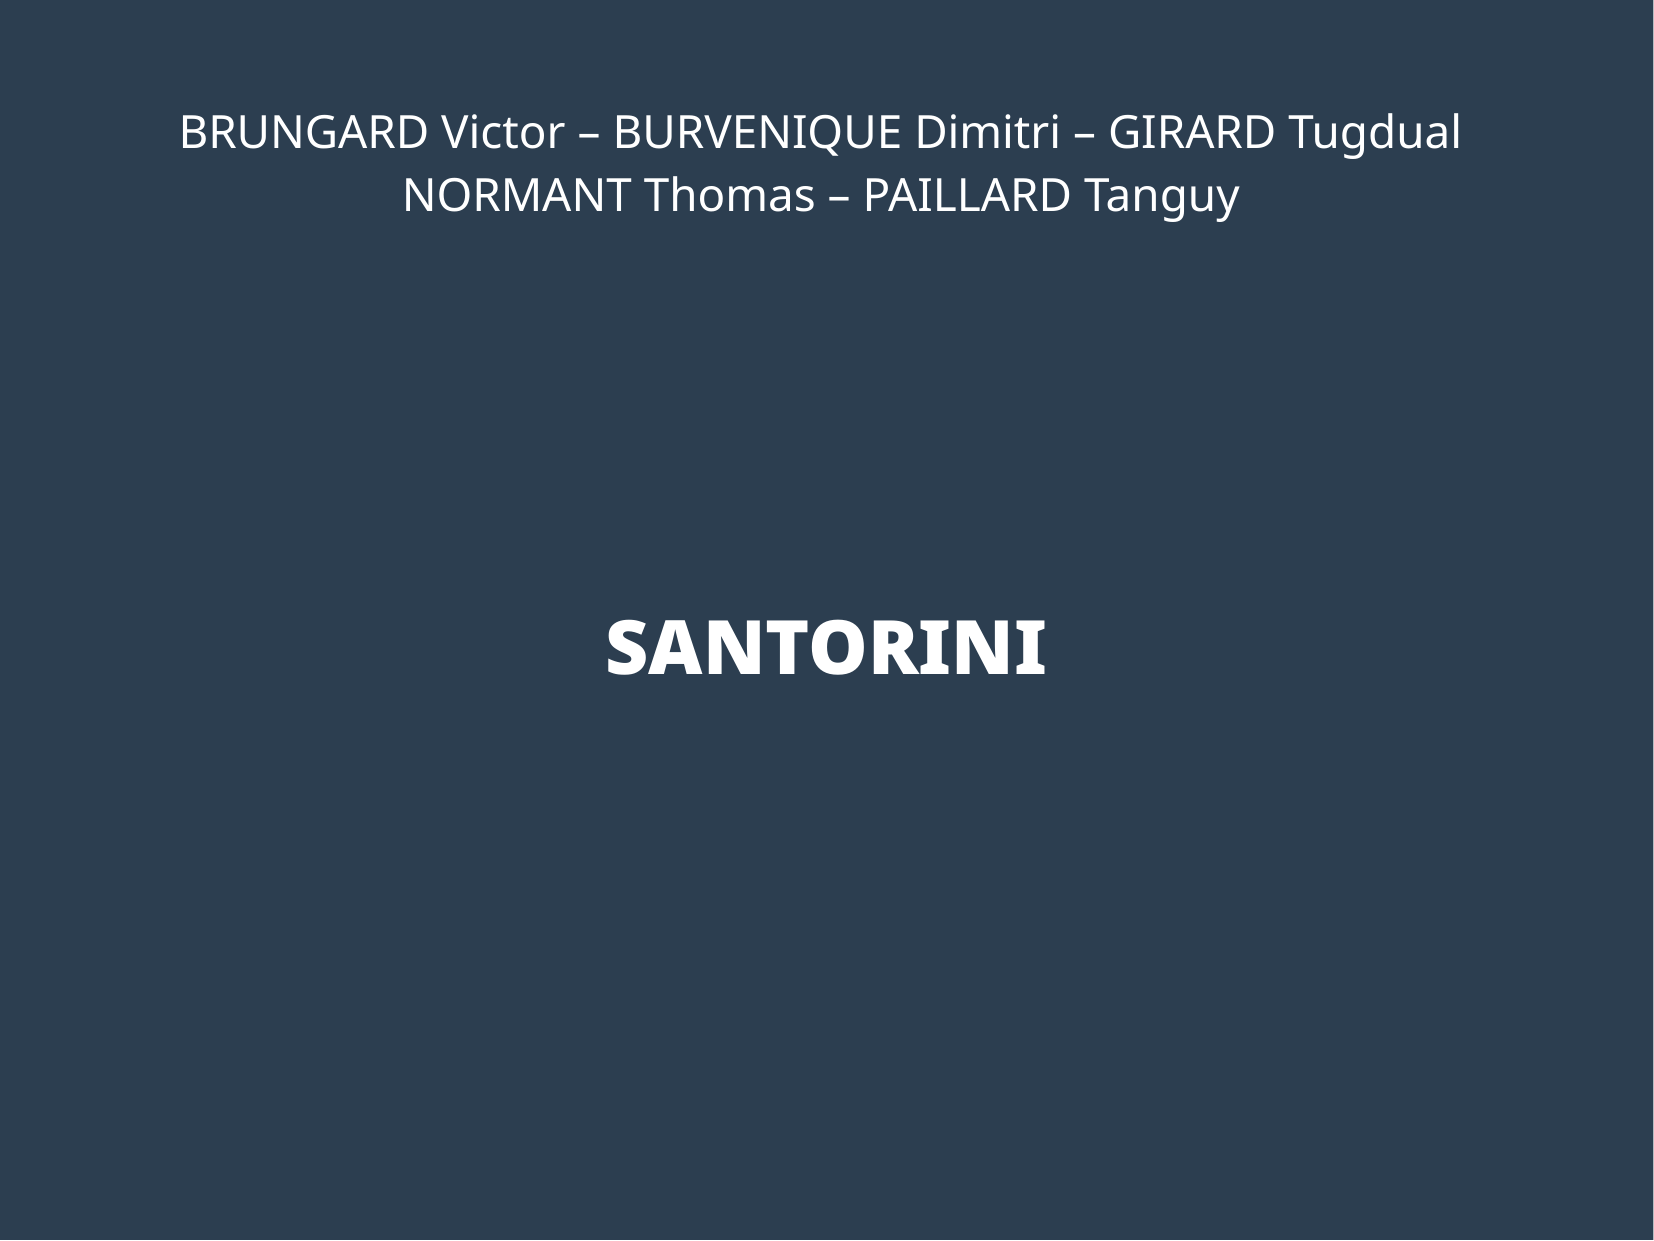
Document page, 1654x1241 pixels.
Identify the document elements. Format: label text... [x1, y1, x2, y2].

subtitle BRUNGARD Victor – BURVENIQUE Dimitri – GIRARD Tugdual NORMANT Thomas – PAILLARD Tanguy [59, 0, 1595, 325]
title SANTORINI [59, 541, 1595, 699]
